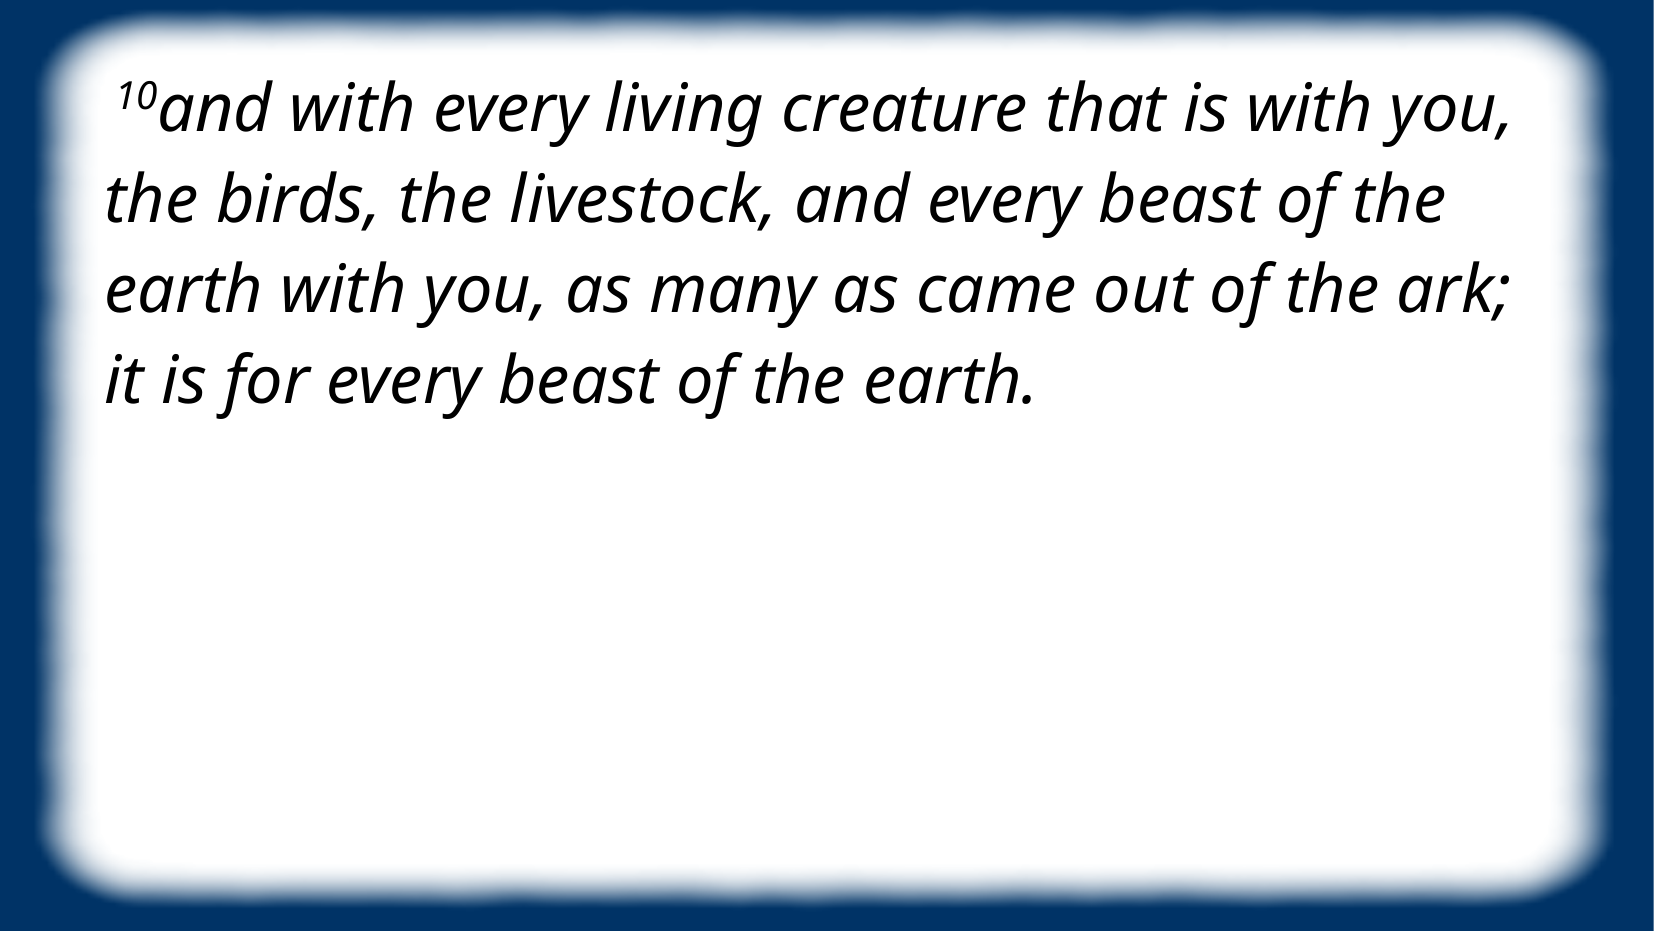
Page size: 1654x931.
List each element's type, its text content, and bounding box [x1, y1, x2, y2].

text_box 10and with every living creature that is with you, the birds, the livestock, and every beast of the earth with you, as many as came out of the ark; it is for every beast of the earth. [90, 52, 1576, 423]
picture [0, 0, 1654, 931]
